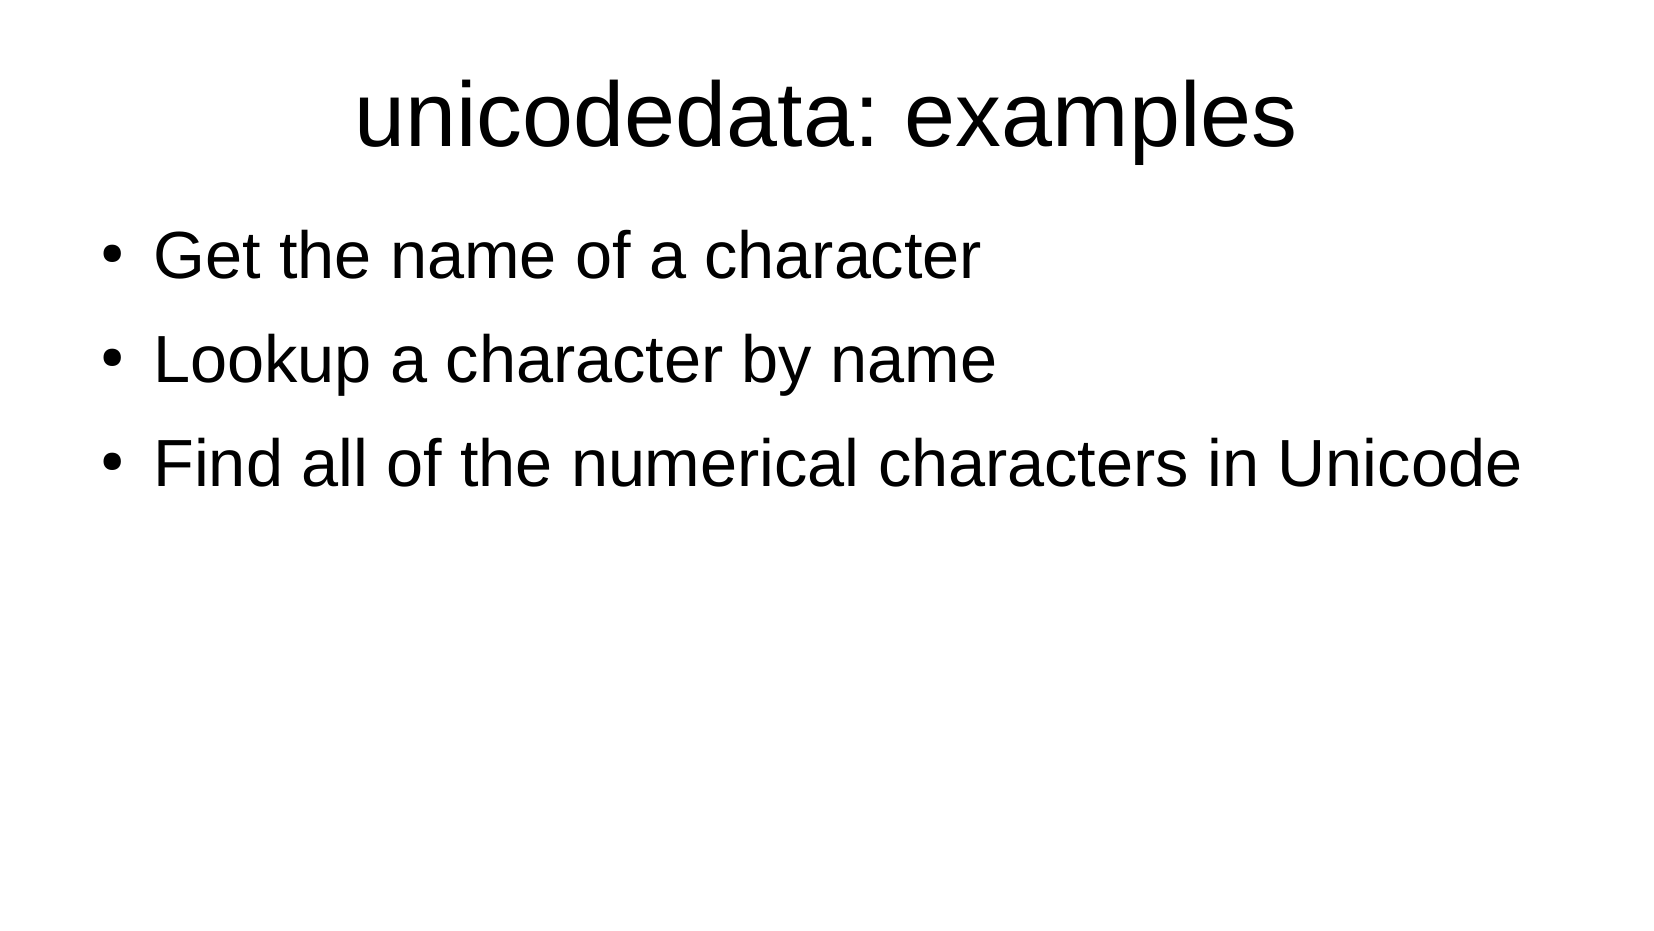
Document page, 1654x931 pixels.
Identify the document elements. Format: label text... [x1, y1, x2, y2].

list Get the name of a character Lookup a character by name Find all of the numerical characters in Unicode [82, 217, 1571, 758]
title unicodedata: examples [82, 37, 1571, 193]
